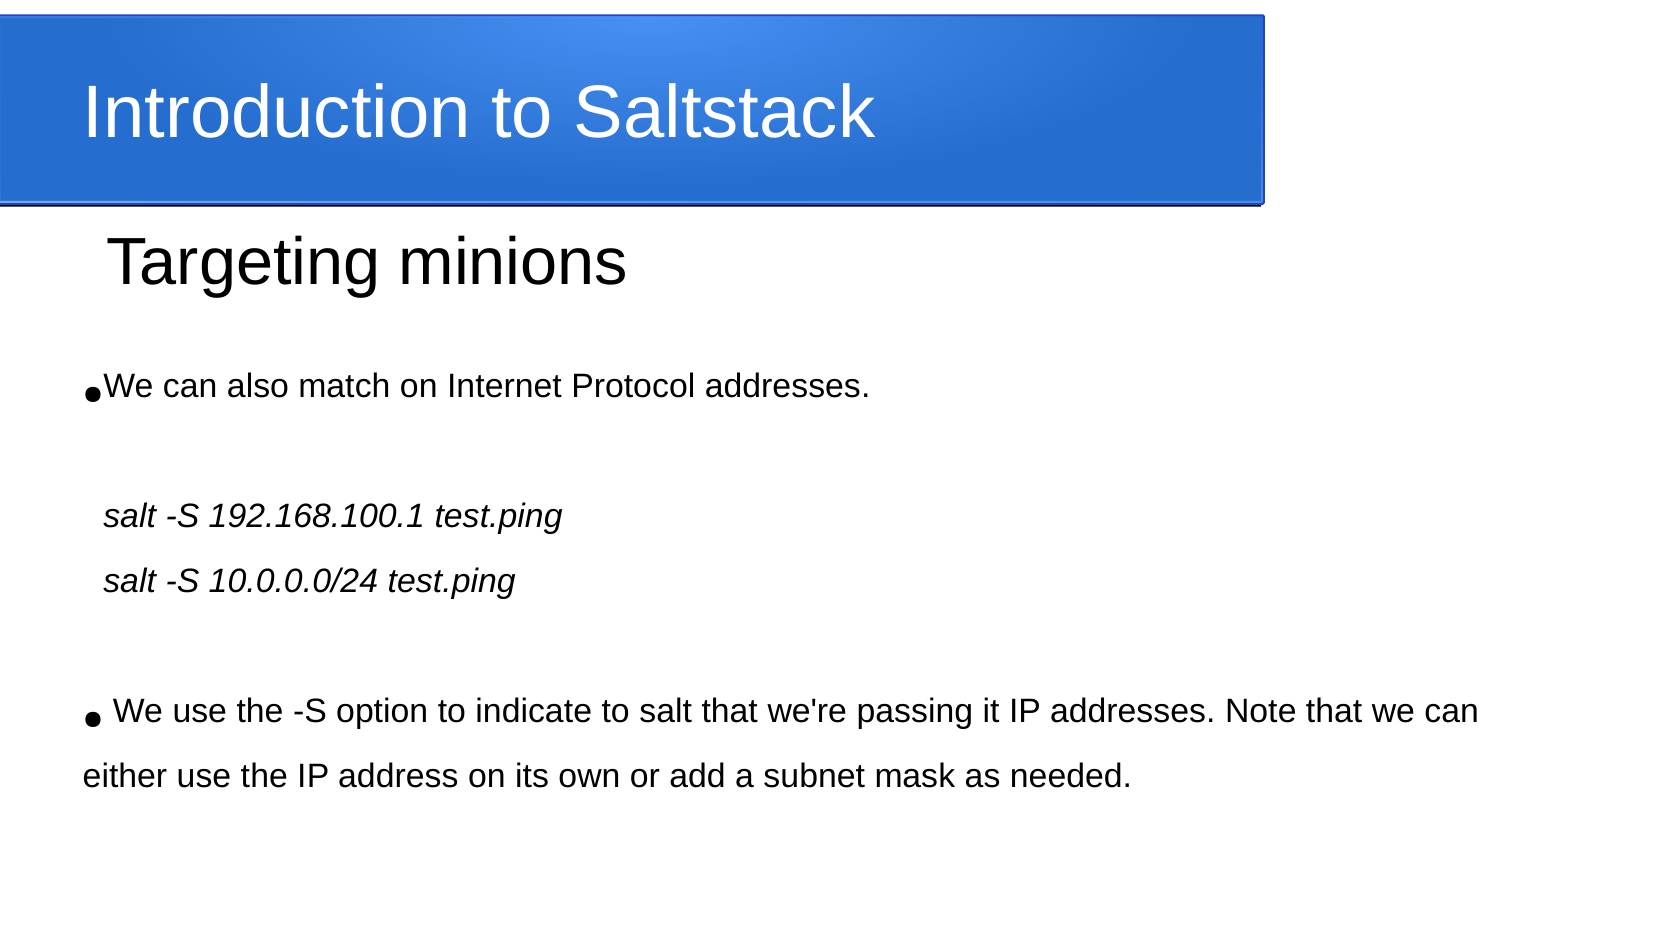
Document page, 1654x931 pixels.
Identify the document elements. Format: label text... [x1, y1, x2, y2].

subtitle Targeting minions We can also match on Internet Protocol addresses. salt -S 192.168.100.1 test.ping salt -S 10.0.0.0/24 test.ping We use the -S option to indicate to salt that we're passing it IP addresses. Note that we can either use the IP address on its own or add a subnet mask as needed. [82, 224, 1571, 884]
title Introduction to Saltstack [82, 35, 1235, 189]
